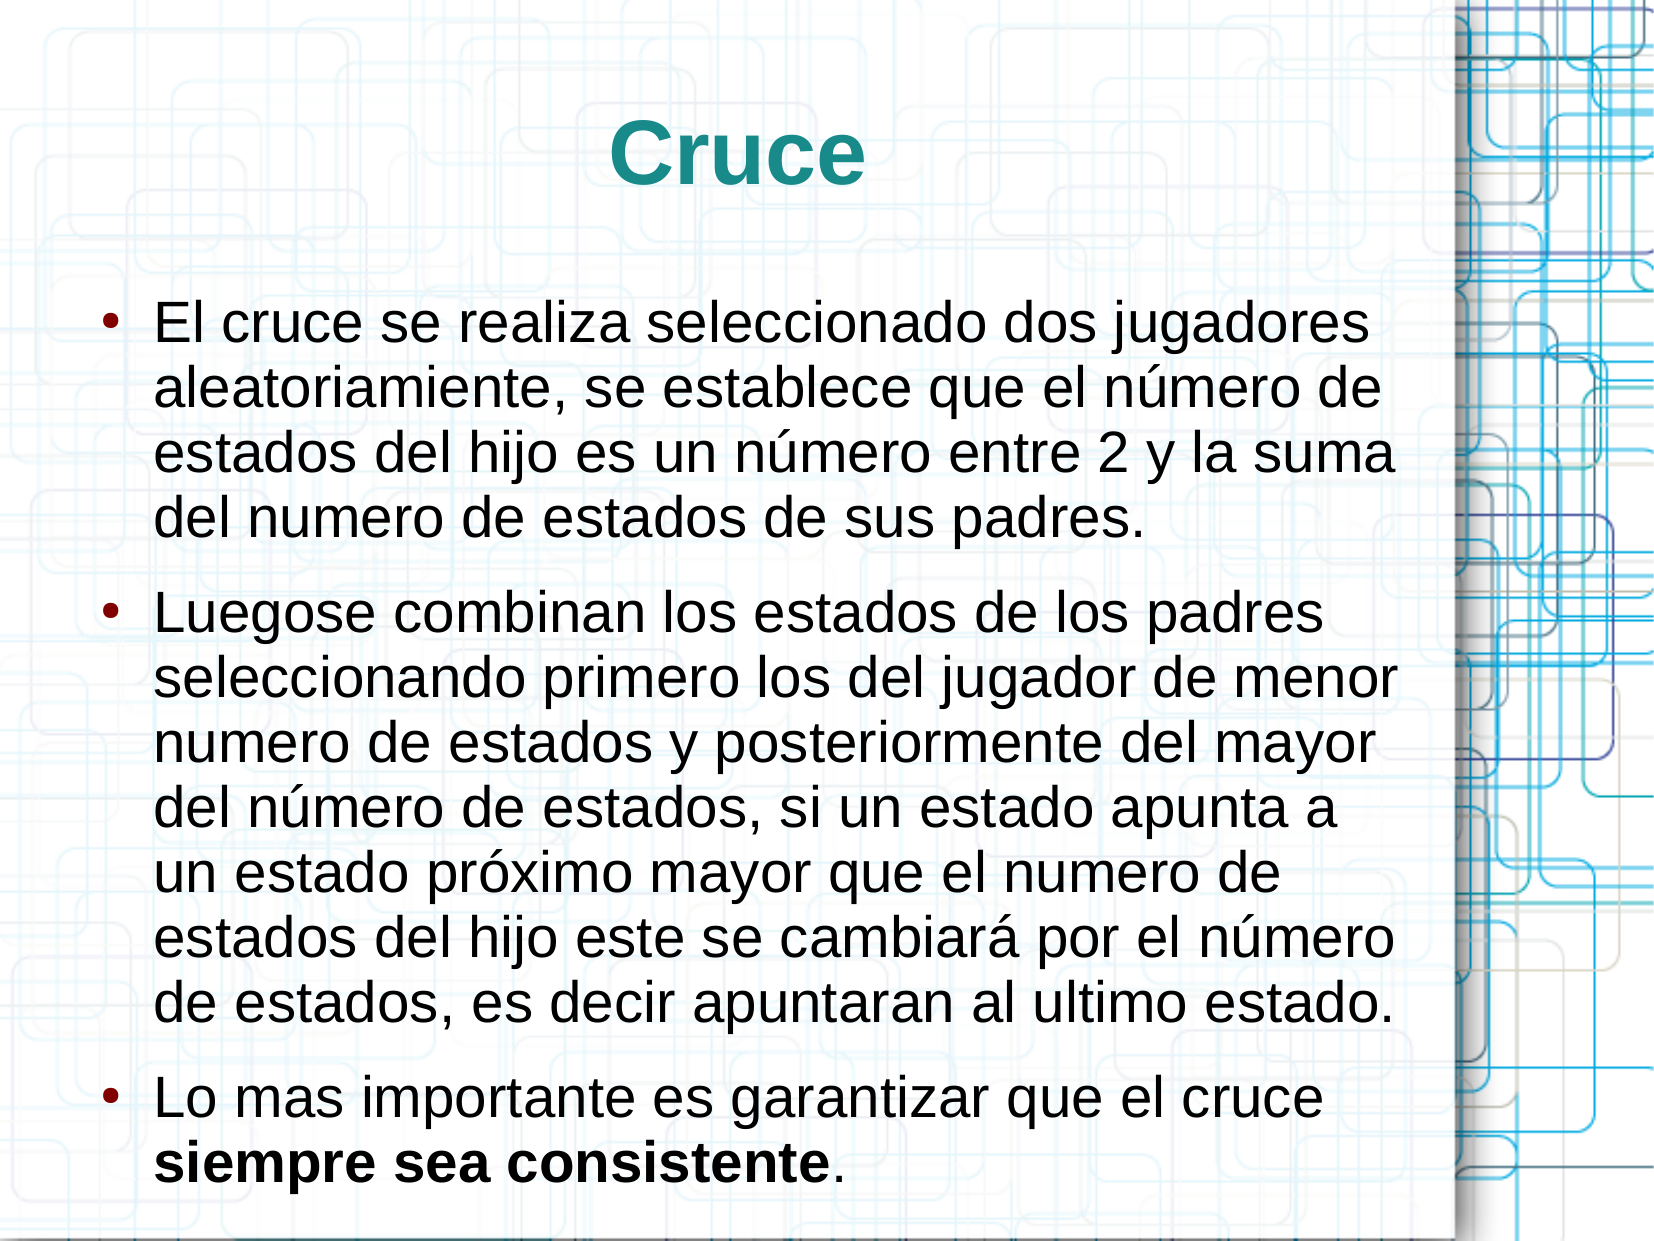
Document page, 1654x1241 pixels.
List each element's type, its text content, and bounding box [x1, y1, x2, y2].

list El cruce se realiza seleccionado dos jugadores aleatoriamiente, se establece que el número de estados del hijo es un número entre 2 y la suma del numero de estados de sus padres. Luegose combinan los estados de los padres seleccionando primero los del jugador de menor numero de estados y posteriormente del mayor del número de estados, si un estado apunta a un estado próximo mayor que el numero de estados del hijo este se cambiará por el número de estados, es decir apuntaran al ultimo estado. Lo mas importante es garantizar que el cruce siempre sea consistente. [82, 290, 1418, 1241]
picture [0, 0, 1654, 1241]
title Cruce [59, 49, 1418, 257]
